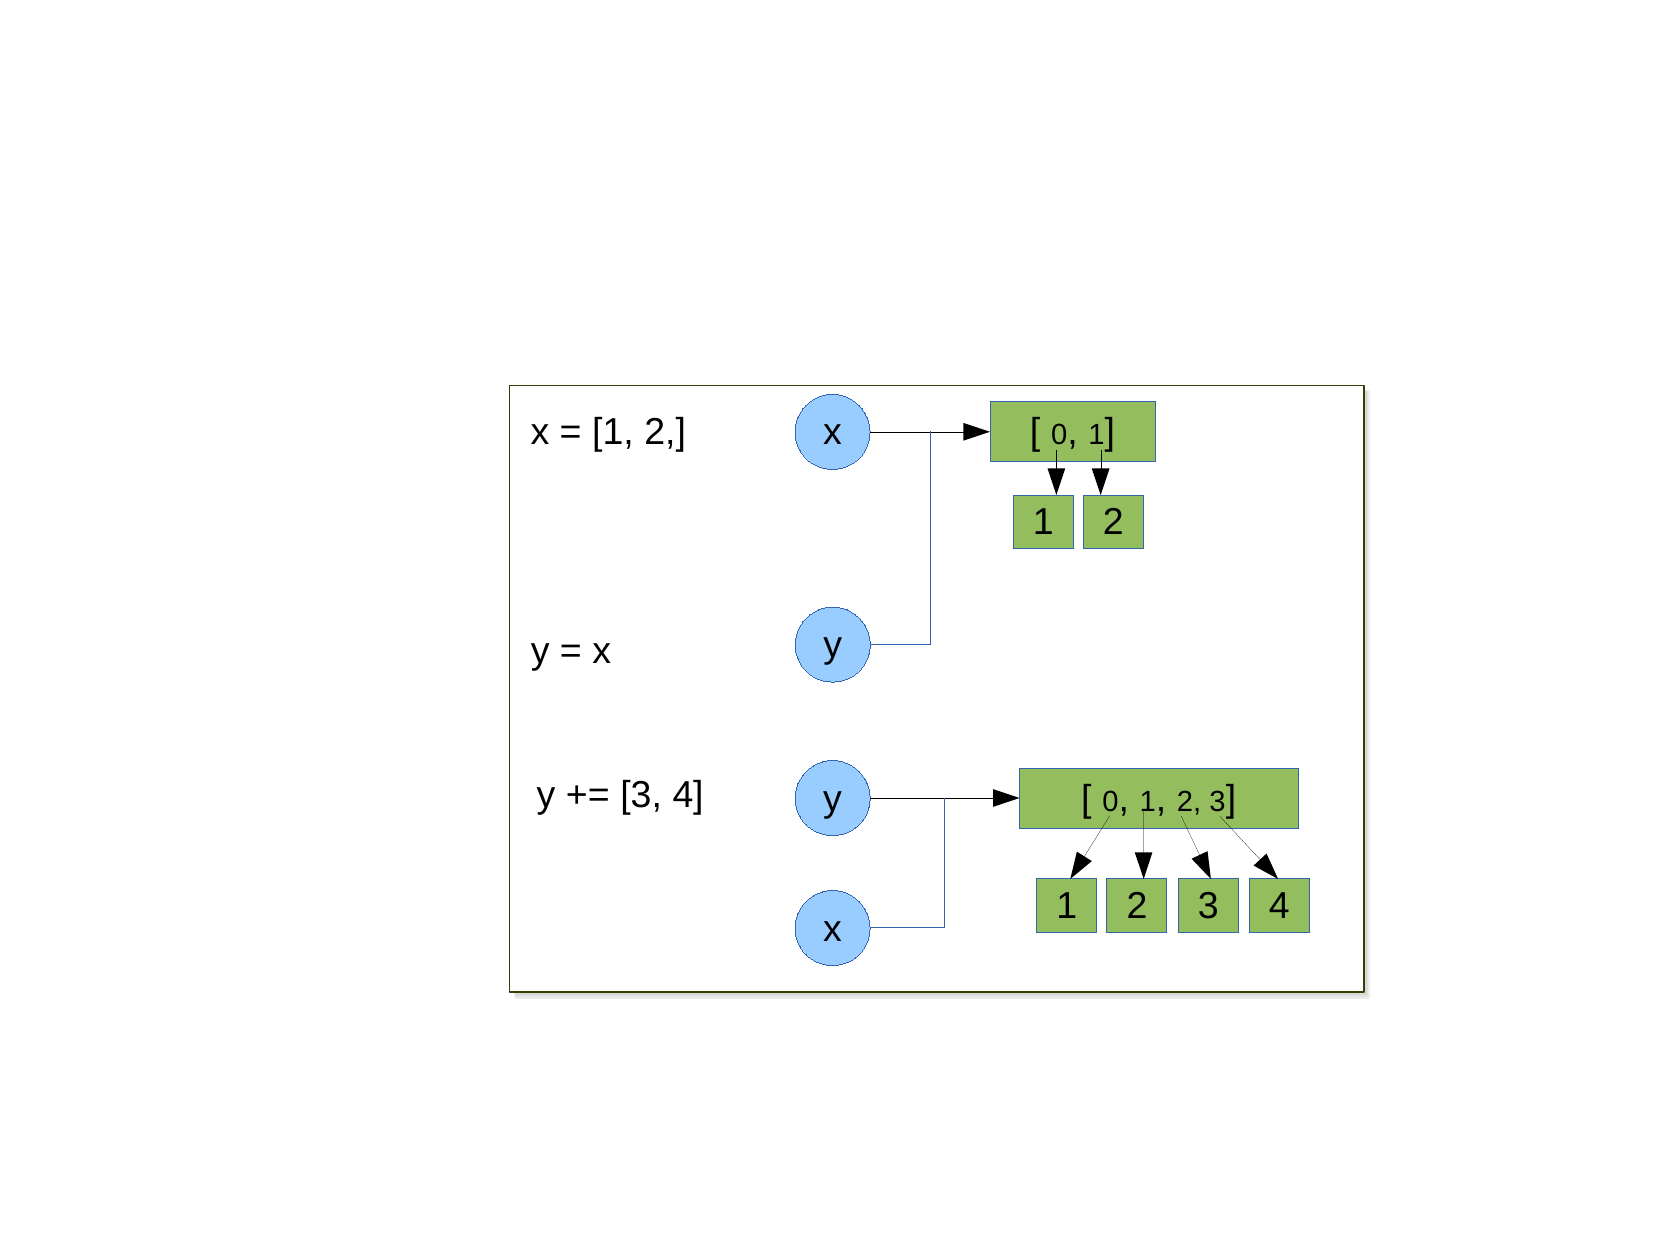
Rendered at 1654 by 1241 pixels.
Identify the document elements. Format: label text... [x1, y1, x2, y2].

text_box y += [3, 4] [521, 766, 781, 824]
text_box x [795, 890, 871, 966]
text_box 1 [1013, 495, 1074, 549]
text_box 3 [1178, 878, 1239, 933]
text_box [493, 375, 1502, 1038]
text_box 1 [1036, 878, 1097, 933]
text_box 2 [1083, 495, 1144, 549]
text_box [ 0, 1] [990, 401, 1156, 462]
text_box y [795, 760, 871, 836]
text_box x [795, 394, 871, 470]
text_box y = x [516, 621, 627, 679]
text_box x = [1, 2,] [515, 403, 702, 461]
text_box y [795, 607, 871, 683]
text_box 4 [1249, 878, 1310, 933]
text_box 2 [1106, 878, 1167, 933]
text_box [ 0, 1, 2, 3] [1019, 768, 1299, 829]
